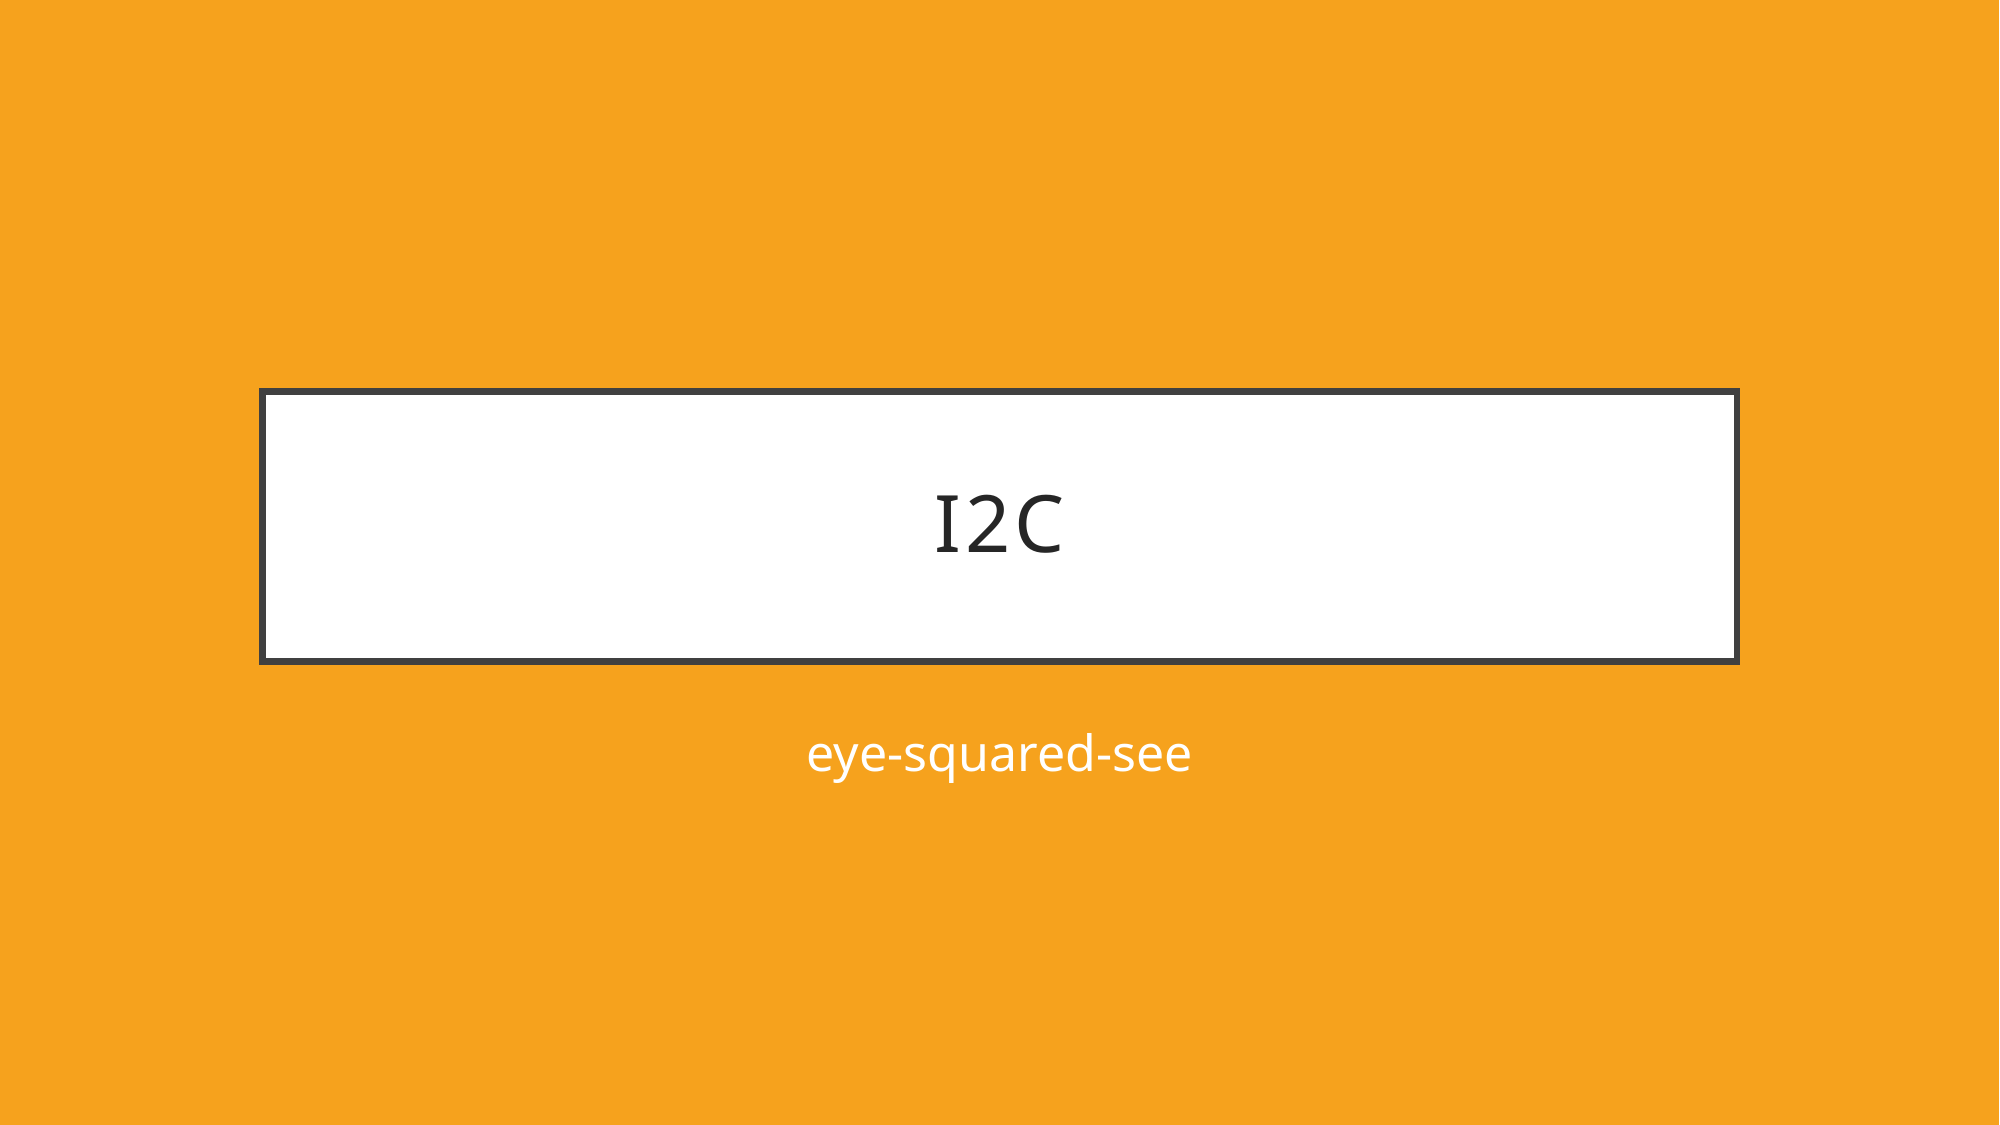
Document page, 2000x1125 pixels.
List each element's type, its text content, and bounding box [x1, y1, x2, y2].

title I2C [262, 391, 1737, 662]
list eye-squared-see [442, 713, 1558, 984]
